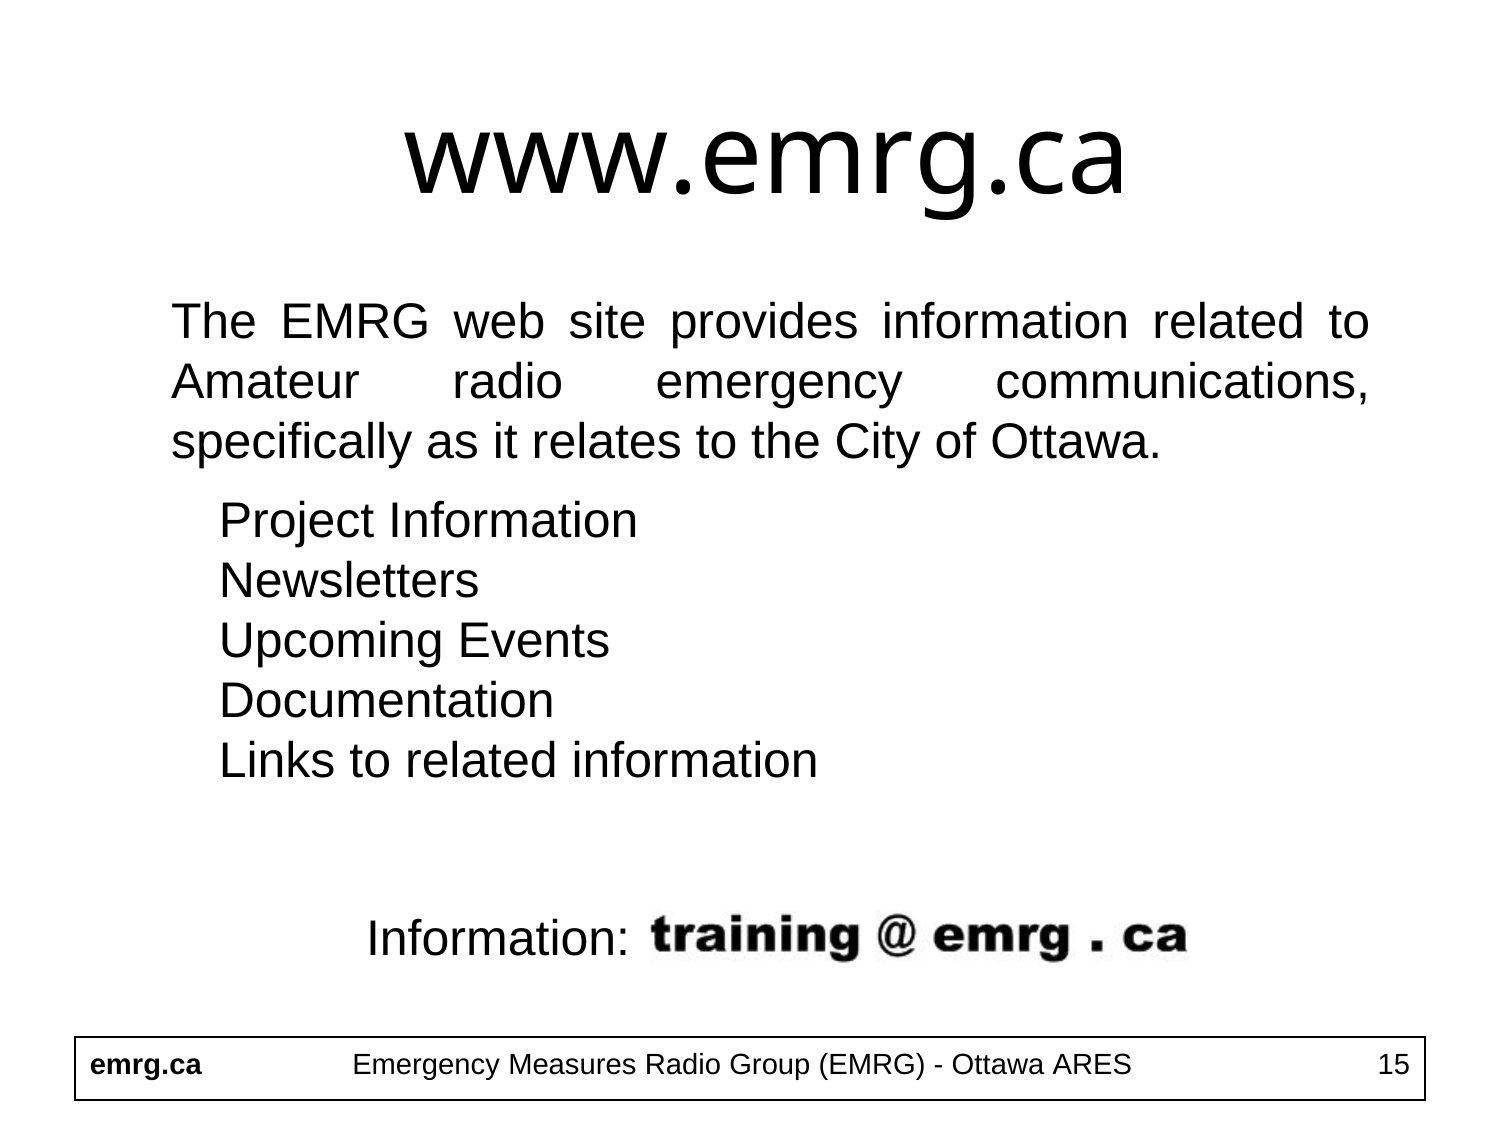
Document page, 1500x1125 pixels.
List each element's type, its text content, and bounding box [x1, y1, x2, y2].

text_box www.emrg.ca [389, 73, 1147, 225]
picture [650, 898, 1189, 966]
text_box Information: [351, 898, 685, 974]
text_box Emergency Measures Radio Group (EMRG) - Ottawa ARES [247, 1037, 1238, 1103]
text_box The EMRG web site provides information related to Amateur radio emergency communications, specifically as it relates to the City of Ottawa. Project Information Newsletters Upcoming Events Documentation Links to related information [156, 281, 1386, 796]
text_box <number> [1246, 1037, 1426, 1103]
